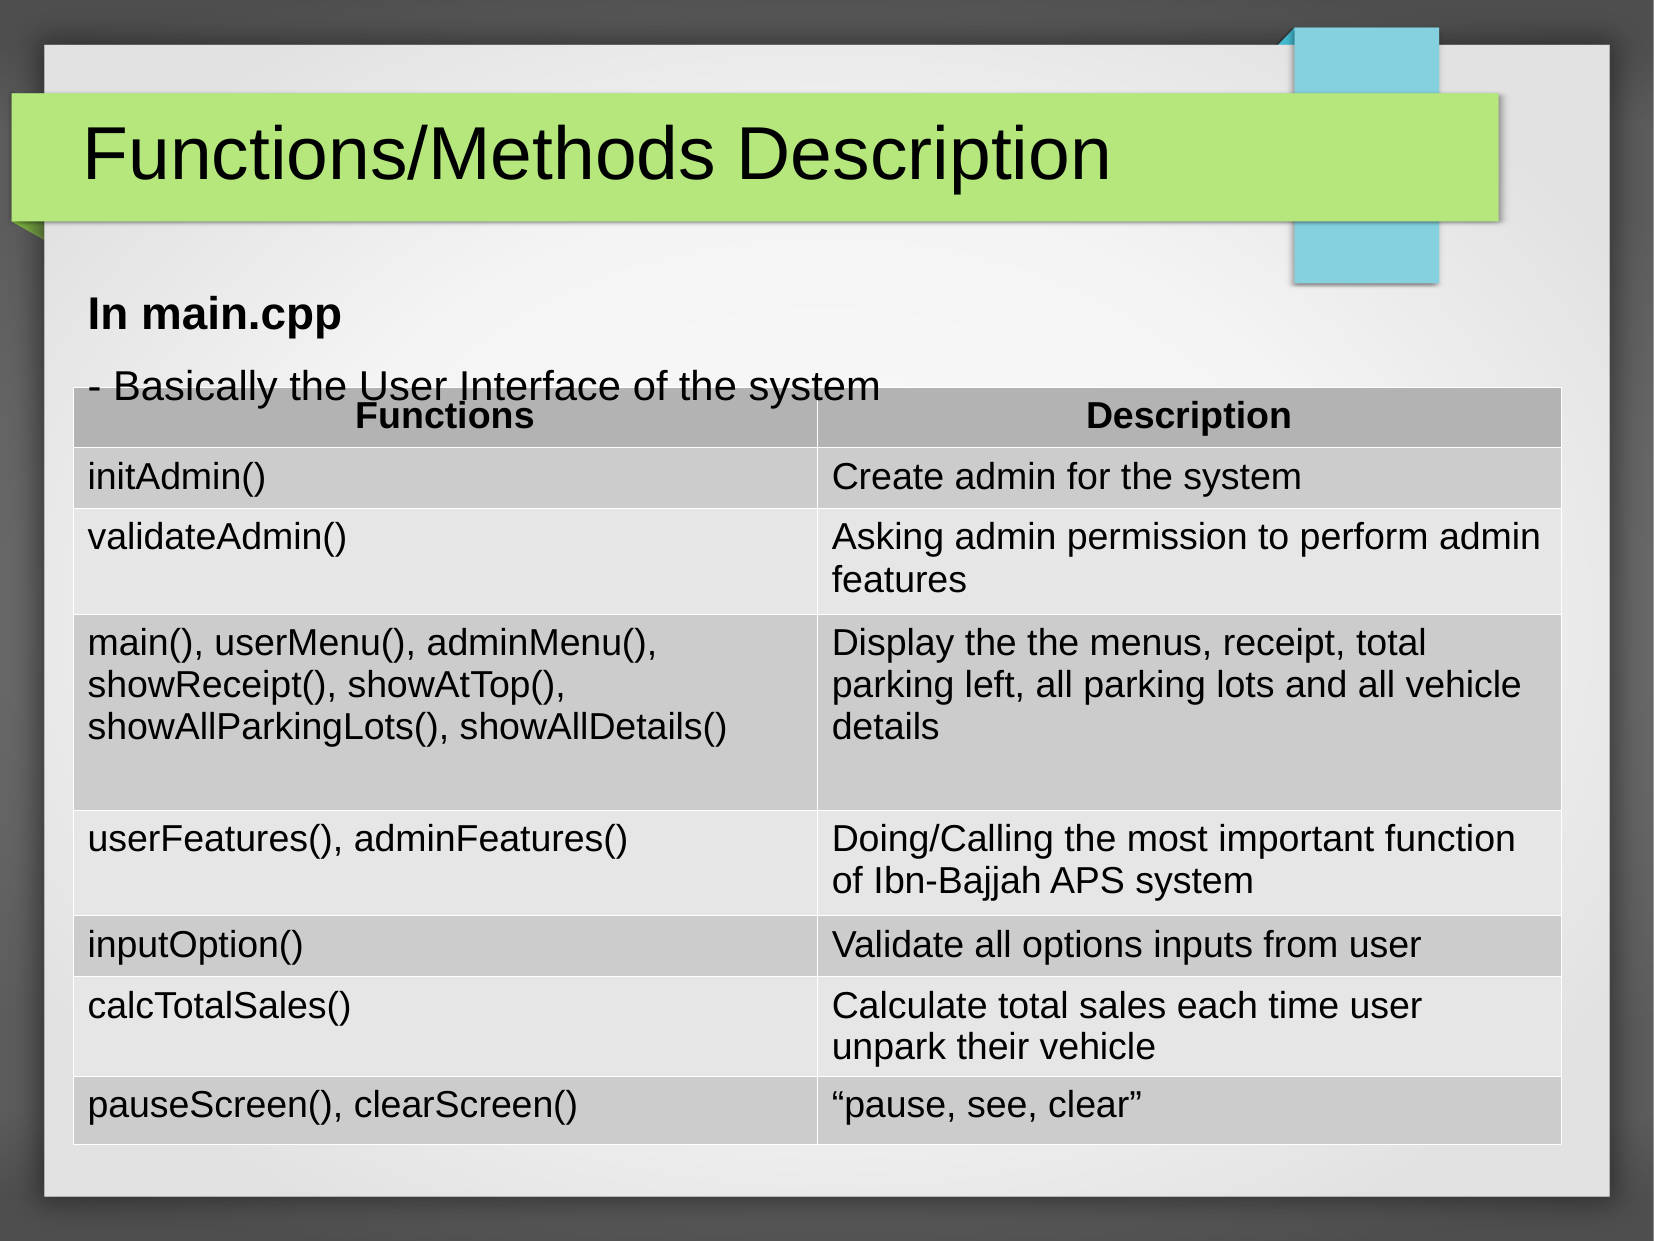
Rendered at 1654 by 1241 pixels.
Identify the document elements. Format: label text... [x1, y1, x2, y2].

table_cell Asking admin permission to perform admin features [818, 509, 1561, 614]
text_box In main.cpp - Basically the User Interface of the system [72, 255, 894, 379]
table_cell calcTotalSales() [74, 977, 817, 1076]
table_header Description [818, 388, 1561, 447]
table_cell pauseScreen(), clearScreen() [74, 1077, 817, 1144]
table_cell Calculate total sales each time user unpark their vehicle [818, 977, 1561, 1076]
table_header Functions [74, 388, 817, 447]
table_cell “pause, see, clear” [818, 1077, 1561, 1144]
table_cell Validate all options inputs from user [818, 916, 1561, 976]
table_cell inputOption() [74, 916, 817, 976]
title Functions/Methods Description [82, 94, 1264, 213]
table_cell userFeatures(), adminFeatures() [74, 811, 817, 915]
table_cell main(), userMenu(), adminMenu(), showReceipt(), showAtTop(), showAllParkingLots(), showAllDetails() [74, 615, 817, 810]
table_cell Doing/Calling the most important function of Ibn-Bajjah APS system [818, 811, 1561, 915]
table_cell initAdmin() [74, 448, 817, 508]
table_cell Create admin for the system [818, 448, 1561, 508]
table_cell Display the the menus, receipt, total parking left, all parking lots and all vehicle details [818, 615, 1561, 810]
picture [0, 0, 1654, 1241]
table_cell validateAdmin() [74, 509, 817, 614]
